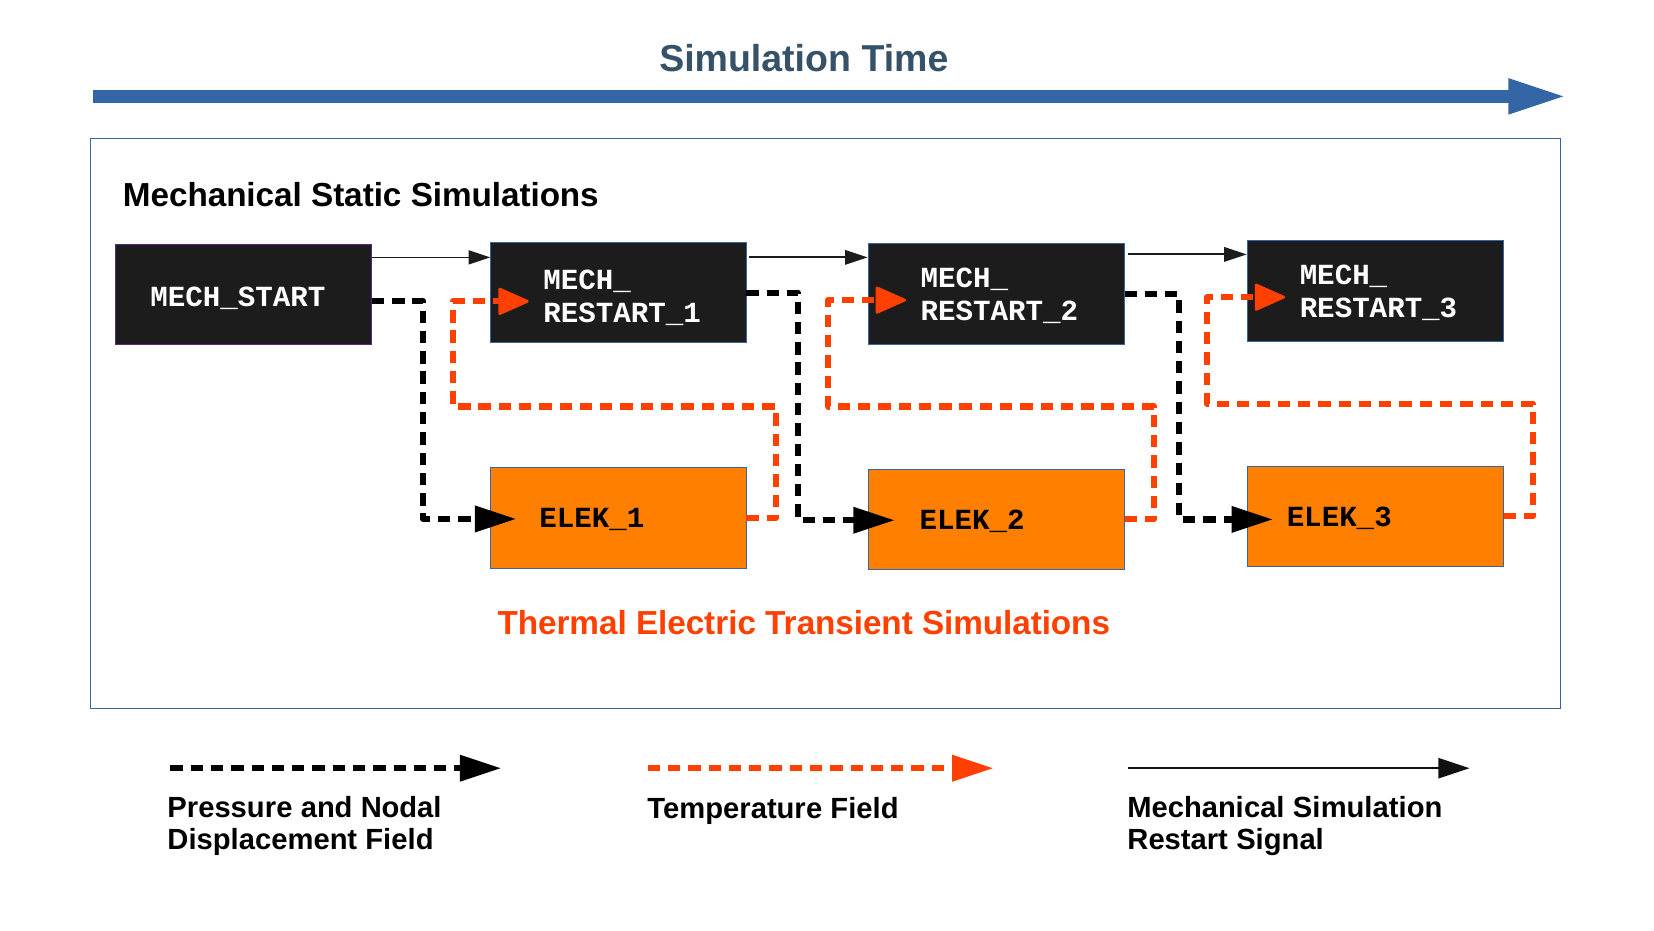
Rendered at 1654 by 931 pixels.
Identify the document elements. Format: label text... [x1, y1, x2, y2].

text_box Temperature Field [632, 784, 948, 844]
text_box Pressure and Nodal Displacement Field [152, 783, 468, 896]
text_box ELEK_2 [904, 498, 1086, 571]
text_box [634, 242, 747, 343]
text_box MECH_ RESTART_1 [528, 257, 724, 346]
text_box [1247, 240, 1504, 342]
text_box Thermal Electric Transient Simulations [482, 597, 1156, 687]
text_box Mechanical Static Simulations [108, 169, 634, 259]
text_box ELEK_3 [1272, 495, 1453, 544]
text_box MECH_ RESTART_3 [1284, 253, 1492, 342]
text_box MECH_ RESTART_2 [905, 256, 1113, 345]
text_box ELEK_1 [524, 495, 705, 569]
text_box [490, 467, 747, 569]
text_box Simulation Time [644, 30, 975, 130]
text_box [868, 243, 1125, 345]
text_box [490, 259, 528, 343]
text_box [1247, 466, 1504, 567]
text_box MECH_START [135, 274, 372, 328]
text_box [868, 469, 1125, 570]
text_box Mechanical Simulation Restart Signal [1112, 783, 1458, 874]
text_box [1247, 299, 1284, 342]
text_box [115, 259, 372, 345]
